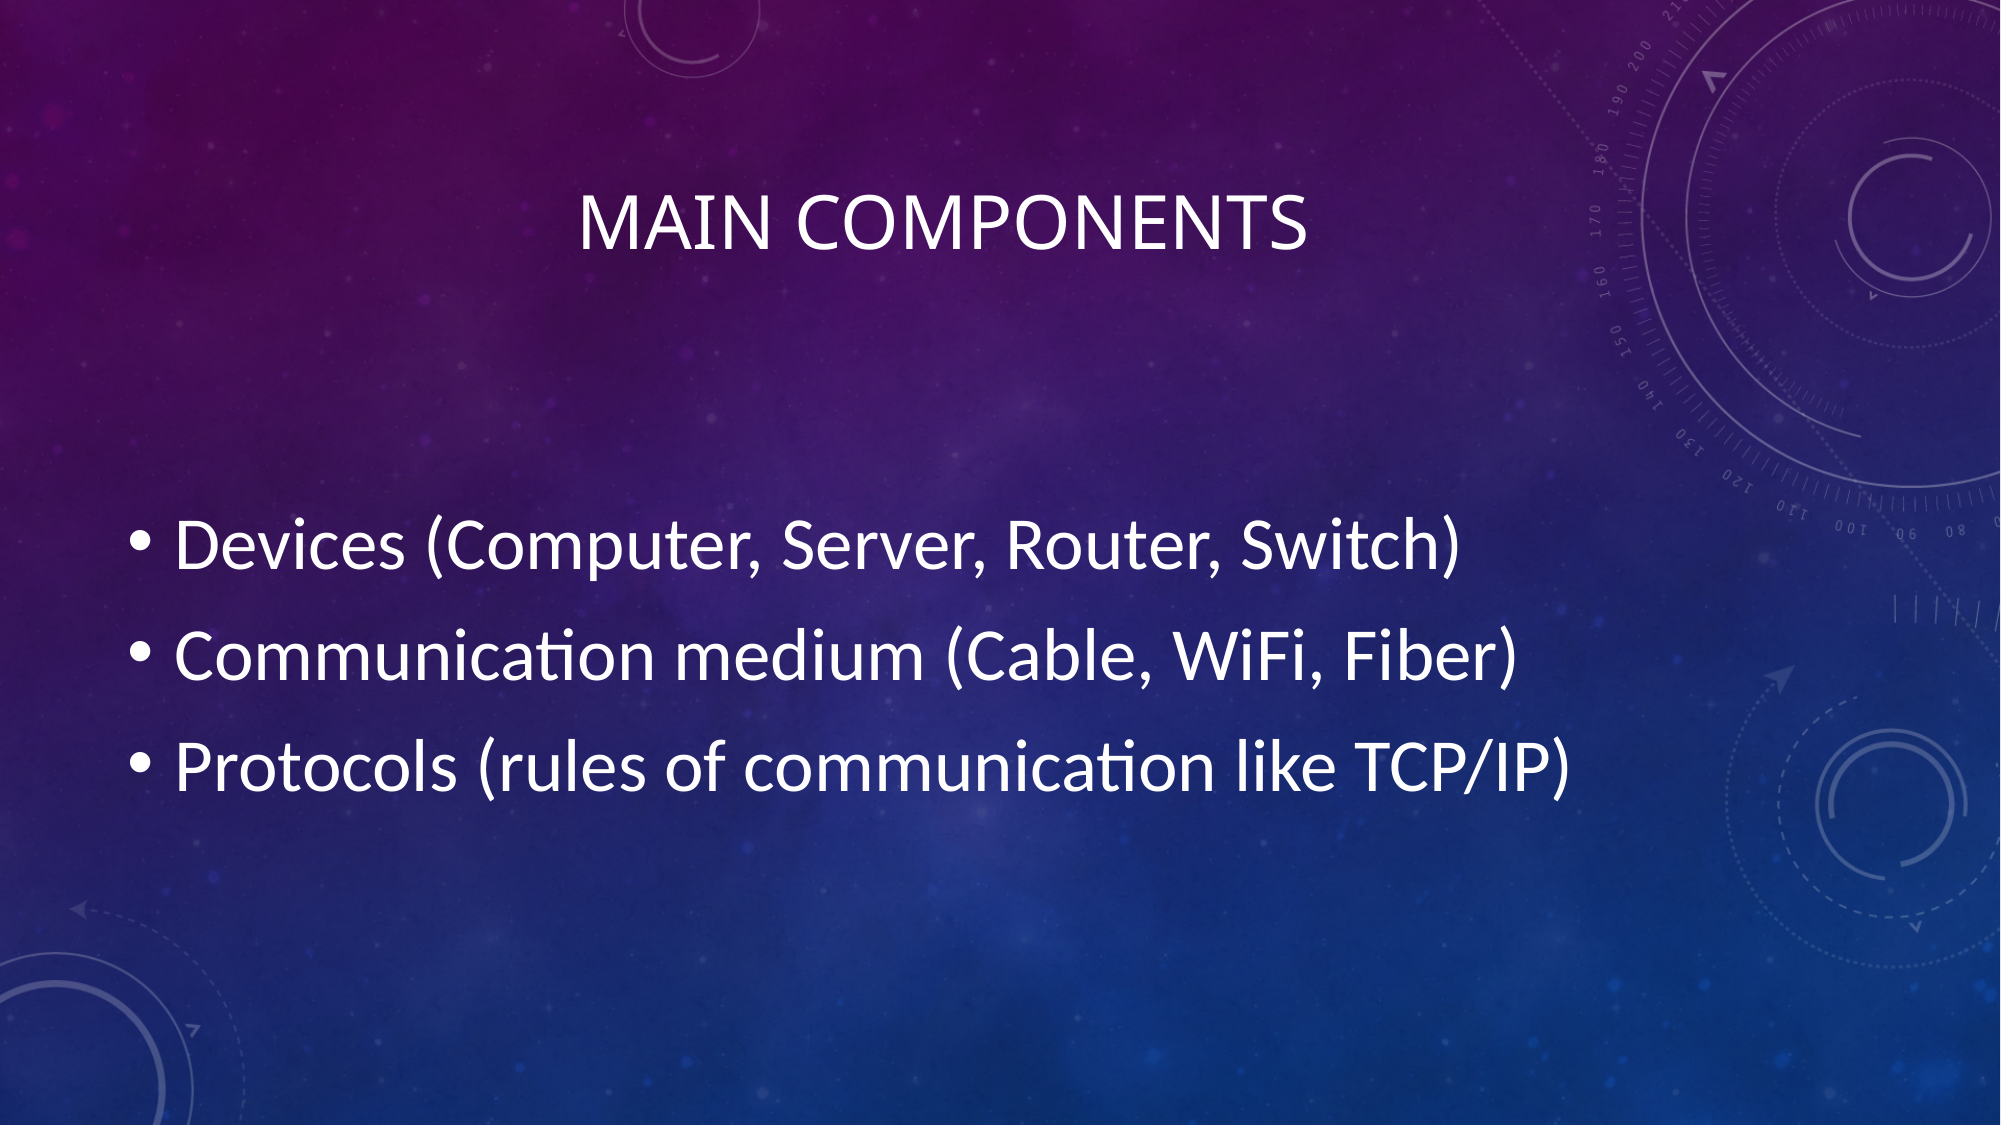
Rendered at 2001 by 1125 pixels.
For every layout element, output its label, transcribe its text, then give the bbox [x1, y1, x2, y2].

title Main components [112, 99, 1775, 339]
list Devices (Computer, Server, Router, Switch) Communication medium (Cable, WiFi, Fiber) Protocols (rules of communication like TCP/IP) [112, 351, 1775, 950]
